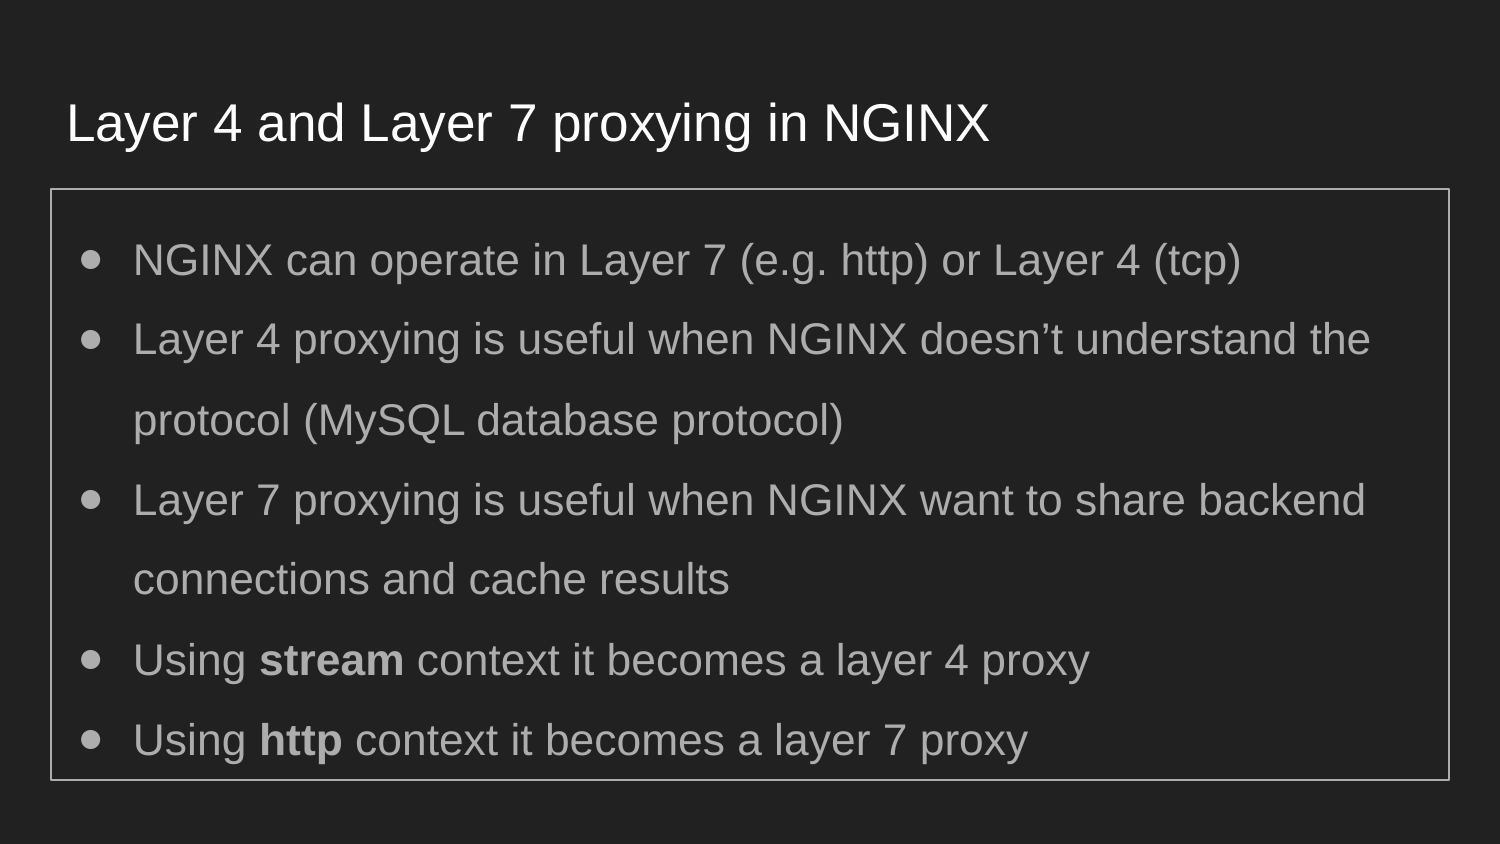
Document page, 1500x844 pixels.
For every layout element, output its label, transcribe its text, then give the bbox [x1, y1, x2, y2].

title Layer 4 and Layer 7 proxying in NGINX [51, 72, 1449, 167]
list NGINX can operate in Layer 7 (e.g. http) or Layer 4 (tcp) Layer 4 proxying is useful when NGINX doesn’t understand the protocol (MySQL database protocol) Layer 7 proxying is useful when NGINX want to share backend connections and cache results Using stream context it becomes a layer 4 proxy Using http context it becomes a layer 7 proxy [51, 189, 1449, 780]
